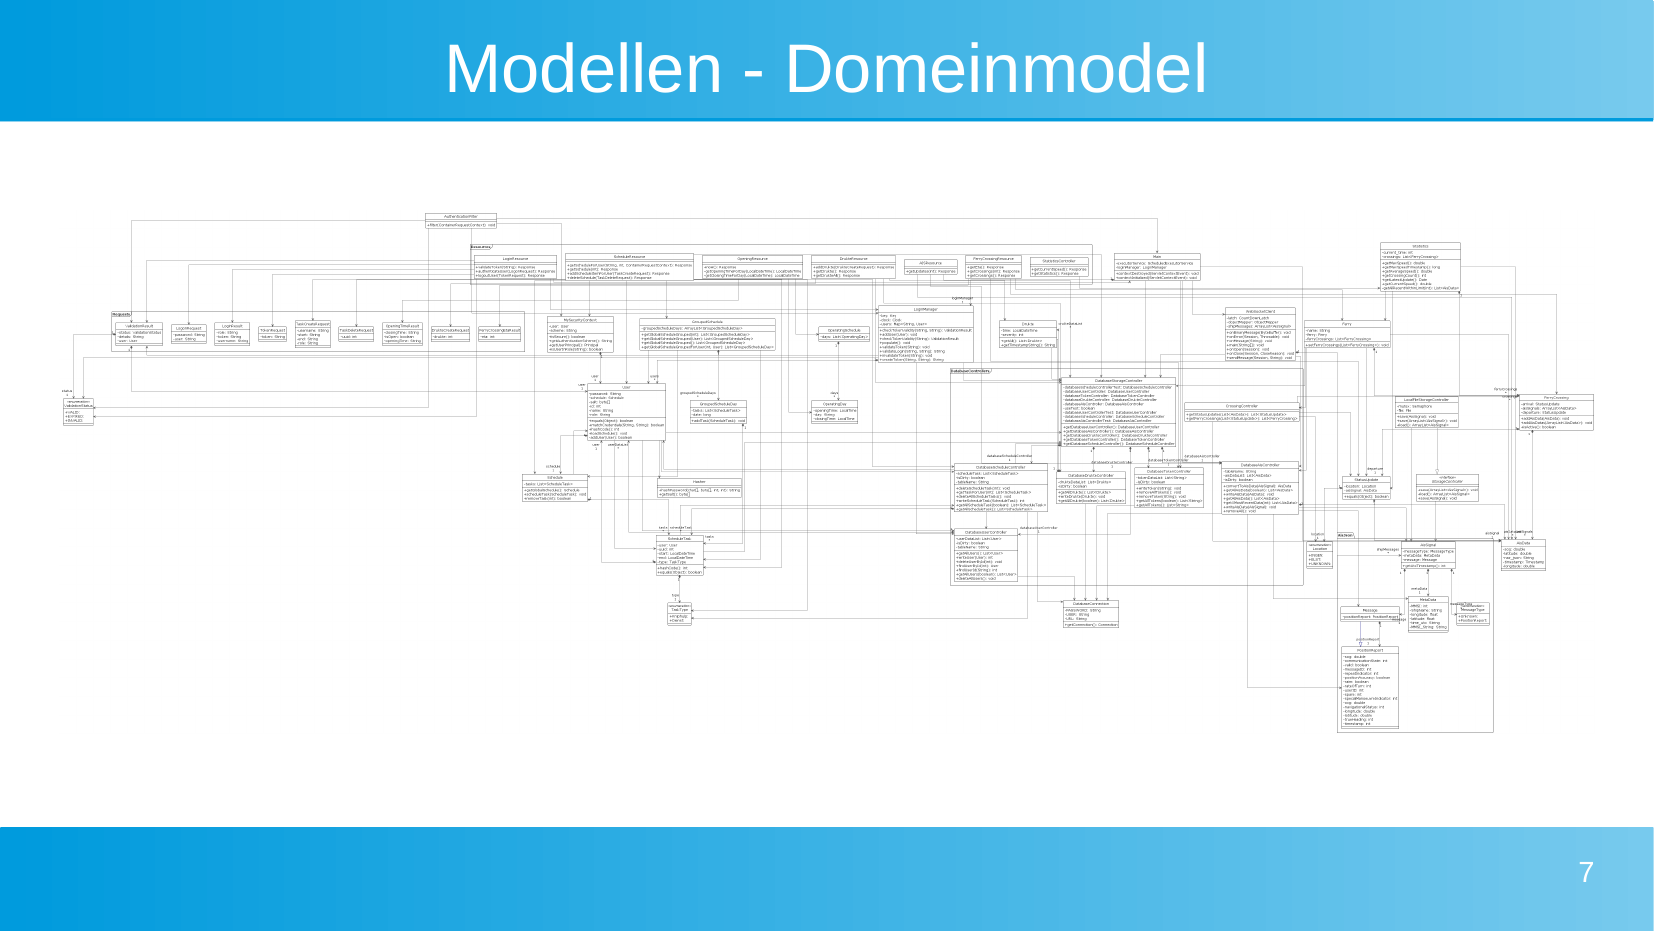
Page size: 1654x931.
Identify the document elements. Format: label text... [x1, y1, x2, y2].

picture [59, 210, 1595, 734]
title Modellen - Domeinmodel [59, 29, 1595, 108]
